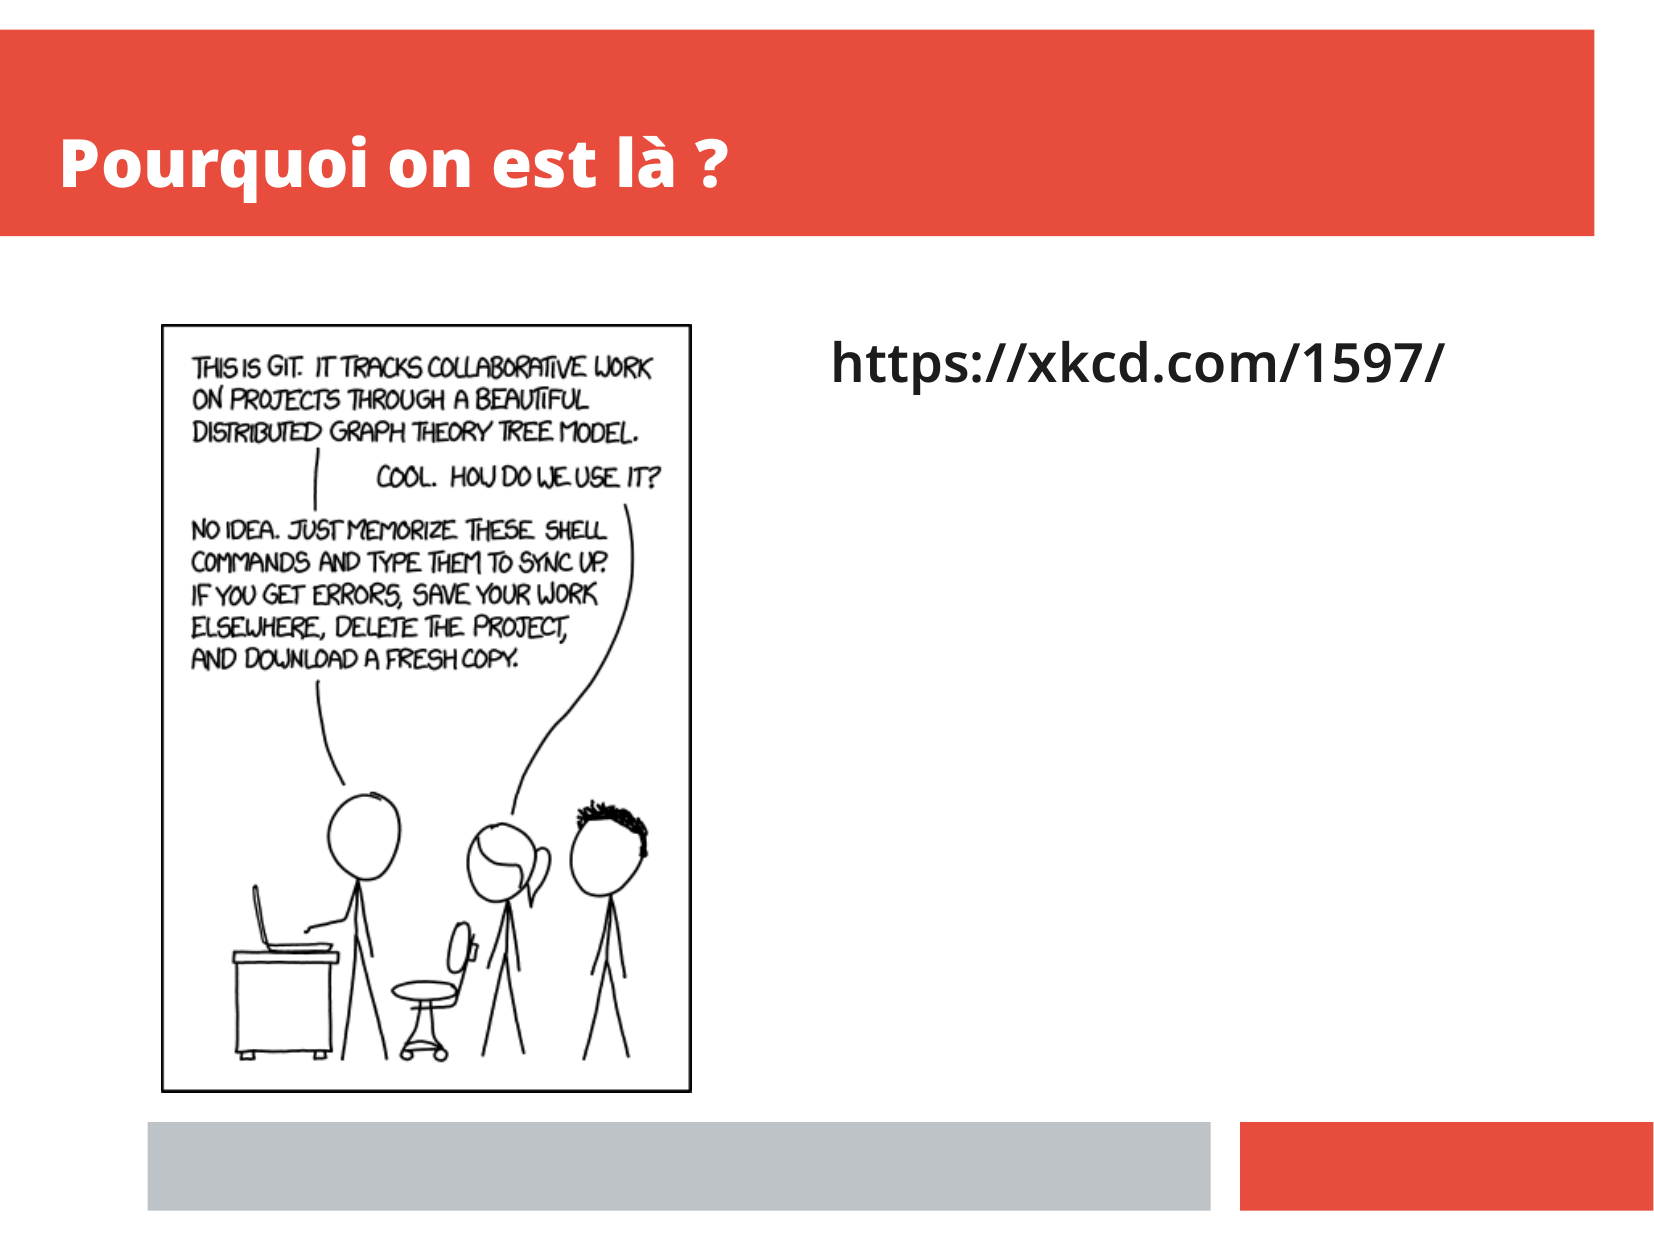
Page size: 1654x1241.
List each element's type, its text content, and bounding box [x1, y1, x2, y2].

title Pourquoi on est là ? [59, 59, 1595, 207]
picture [161, 324, 692, 1093]
list https://xkcd.com/1597/ [830, 324, 1566, 1093]
